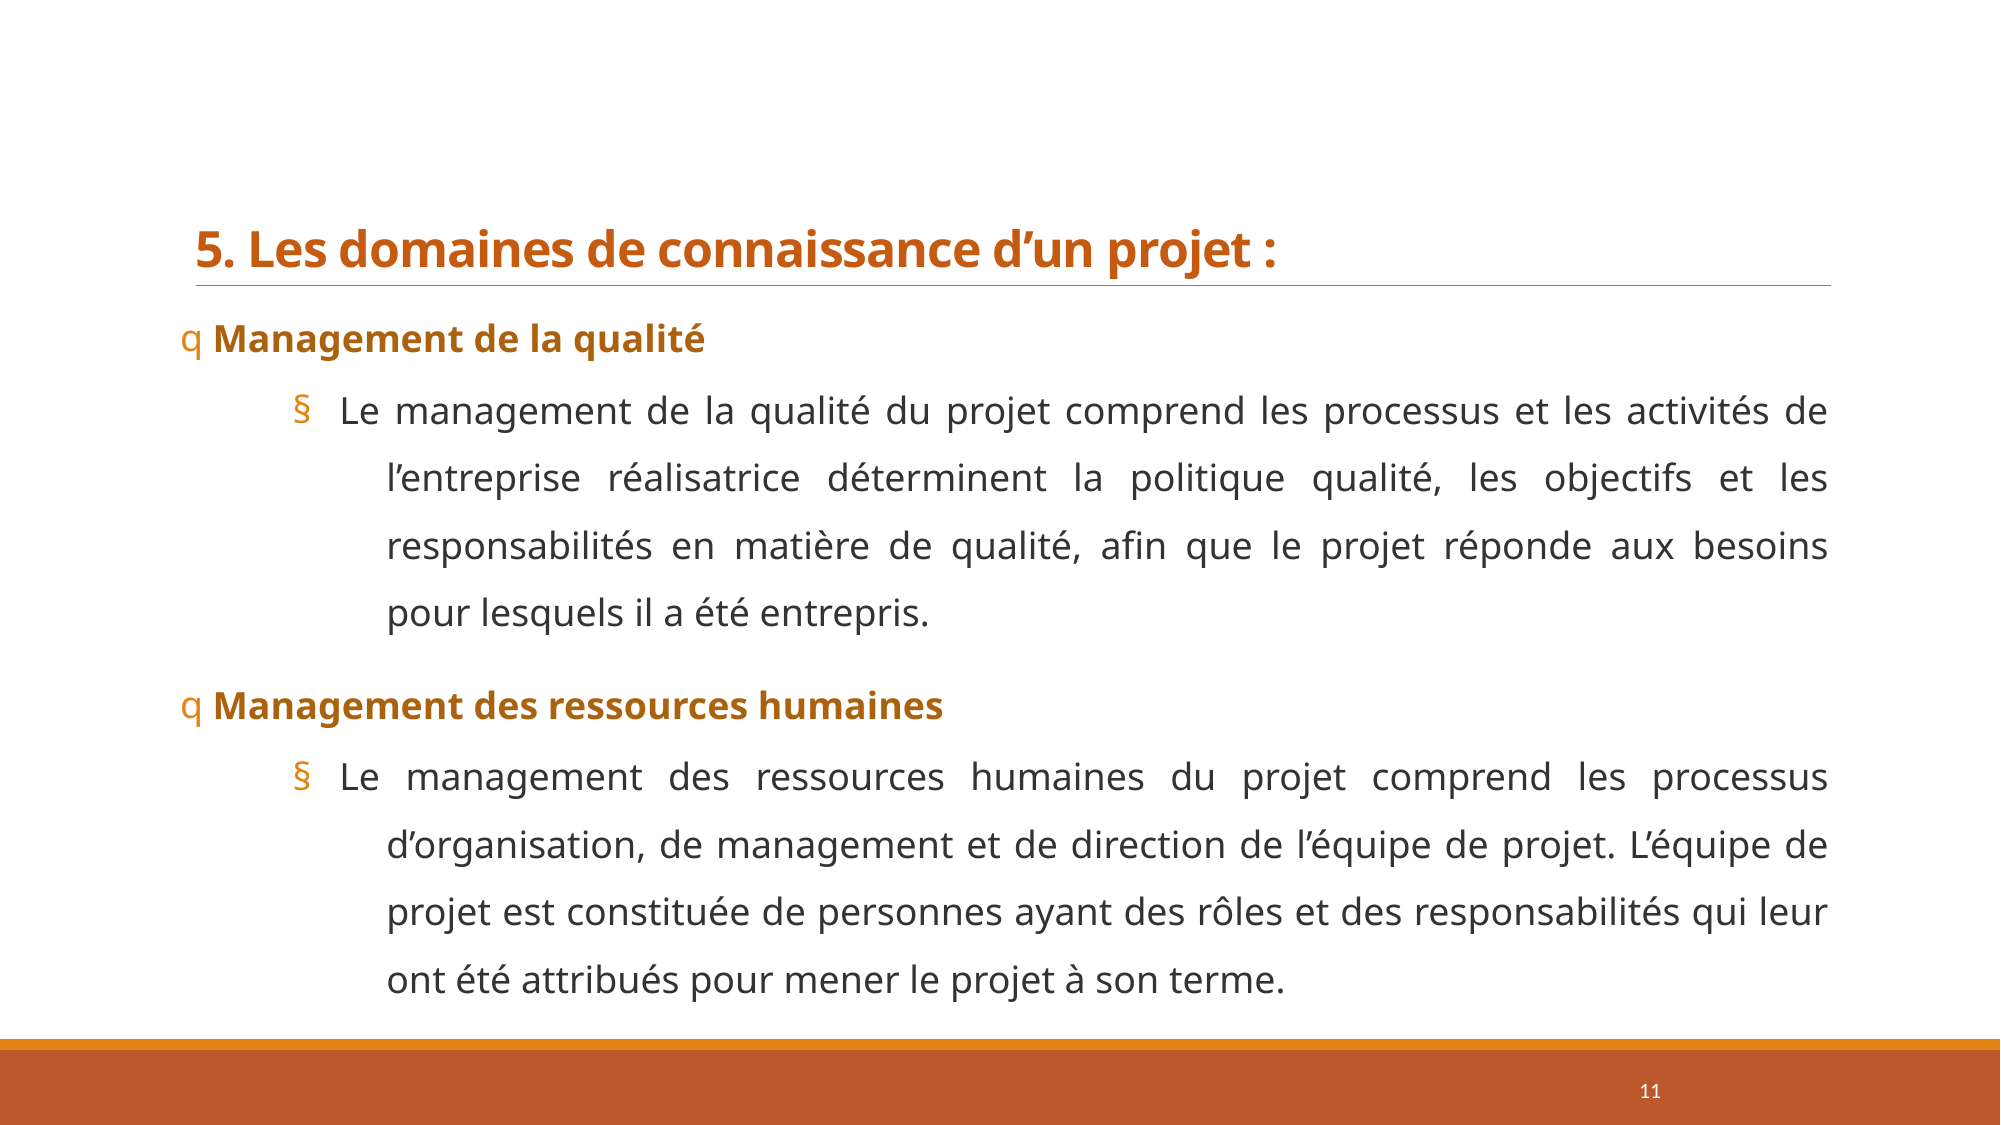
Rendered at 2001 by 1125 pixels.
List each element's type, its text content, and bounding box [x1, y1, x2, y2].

text_box [1624, 1059, 1840, 1120]
list Management de la qualité Le management de la qualité du projet comprend les processus et les activités de l’entreprise réalisatrice déterminent la politique qualité, les objectifs et les responsabilités en matière de qualité, afin que le projet réponde aux besoins pour lesquels il a été entrepris. Management des ressources humaines Le management des ressources humaines du projet comprend les processus d’organisation, de management et de direction de l’équipe de projet. L’équipe de projet est constituée de personnes ayant des rôles et des responsabilités qui leur ont été attribués pour mener le projet à son terme. [180, 285, 1831, 1017]
title 5. Les domaines de connaissance d’un projet : [180, 47, 1831, 285]
